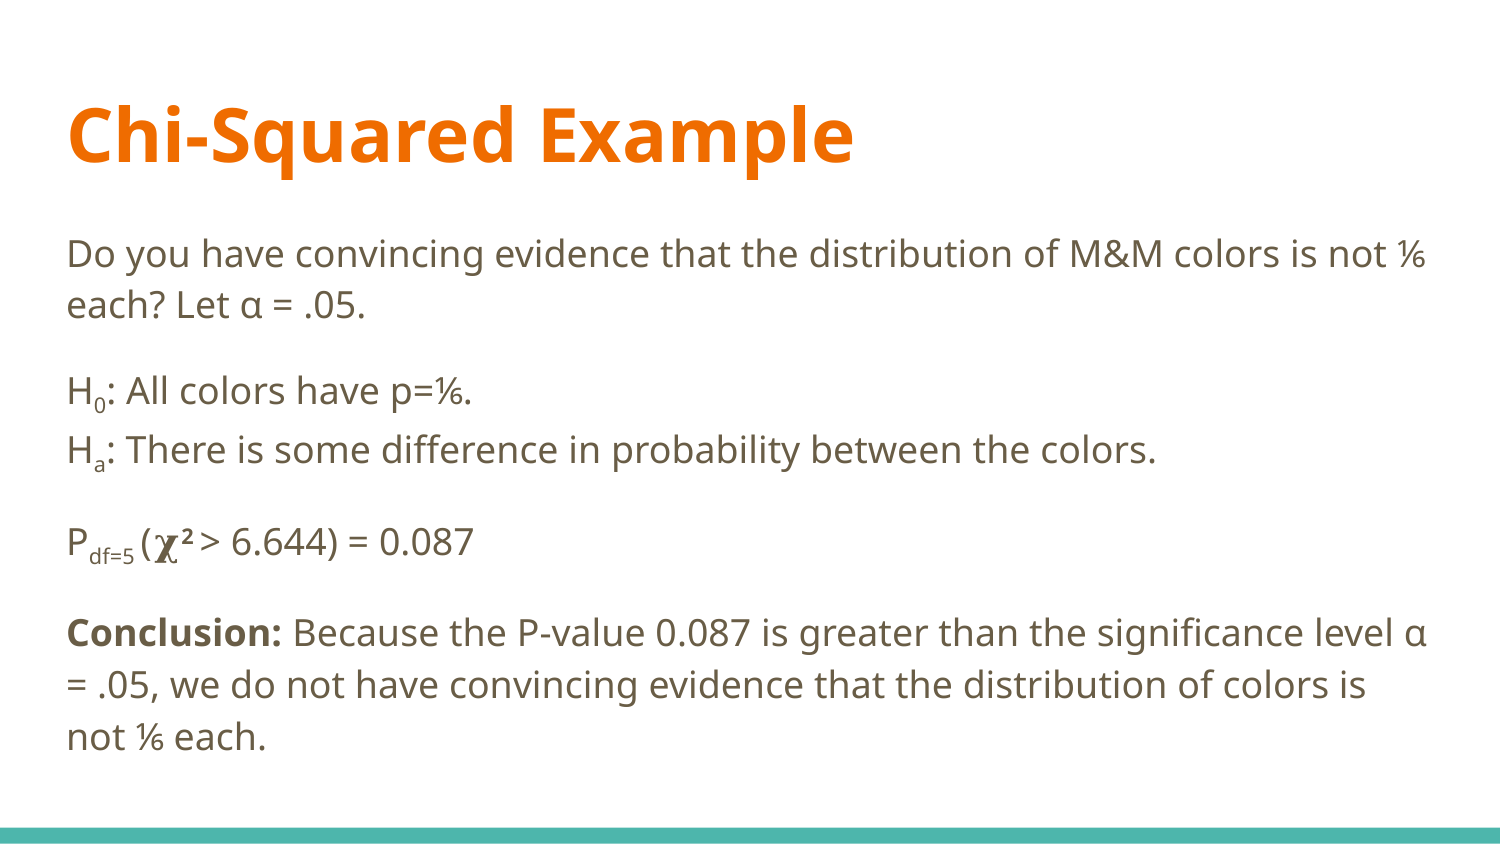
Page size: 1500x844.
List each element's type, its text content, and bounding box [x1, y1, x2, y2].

title Chi-Squared Example [51, 72, 1449, 189]
list Do you have convincing evidence that the distribution of M&M colors is not ⅙ each? Let α = .05. H0: All colors have p=⅙. Ha: There is some difference in probability between the colors. Pdf=5 (𝛘2 > 6.644) = 0.087 Conclusion: Because the P-value 0.087 is greater than the significance level α = .05, we do not have convincing evidence that the distribution of colors is not ⅙ each. [51, 207, 1449, 822]
